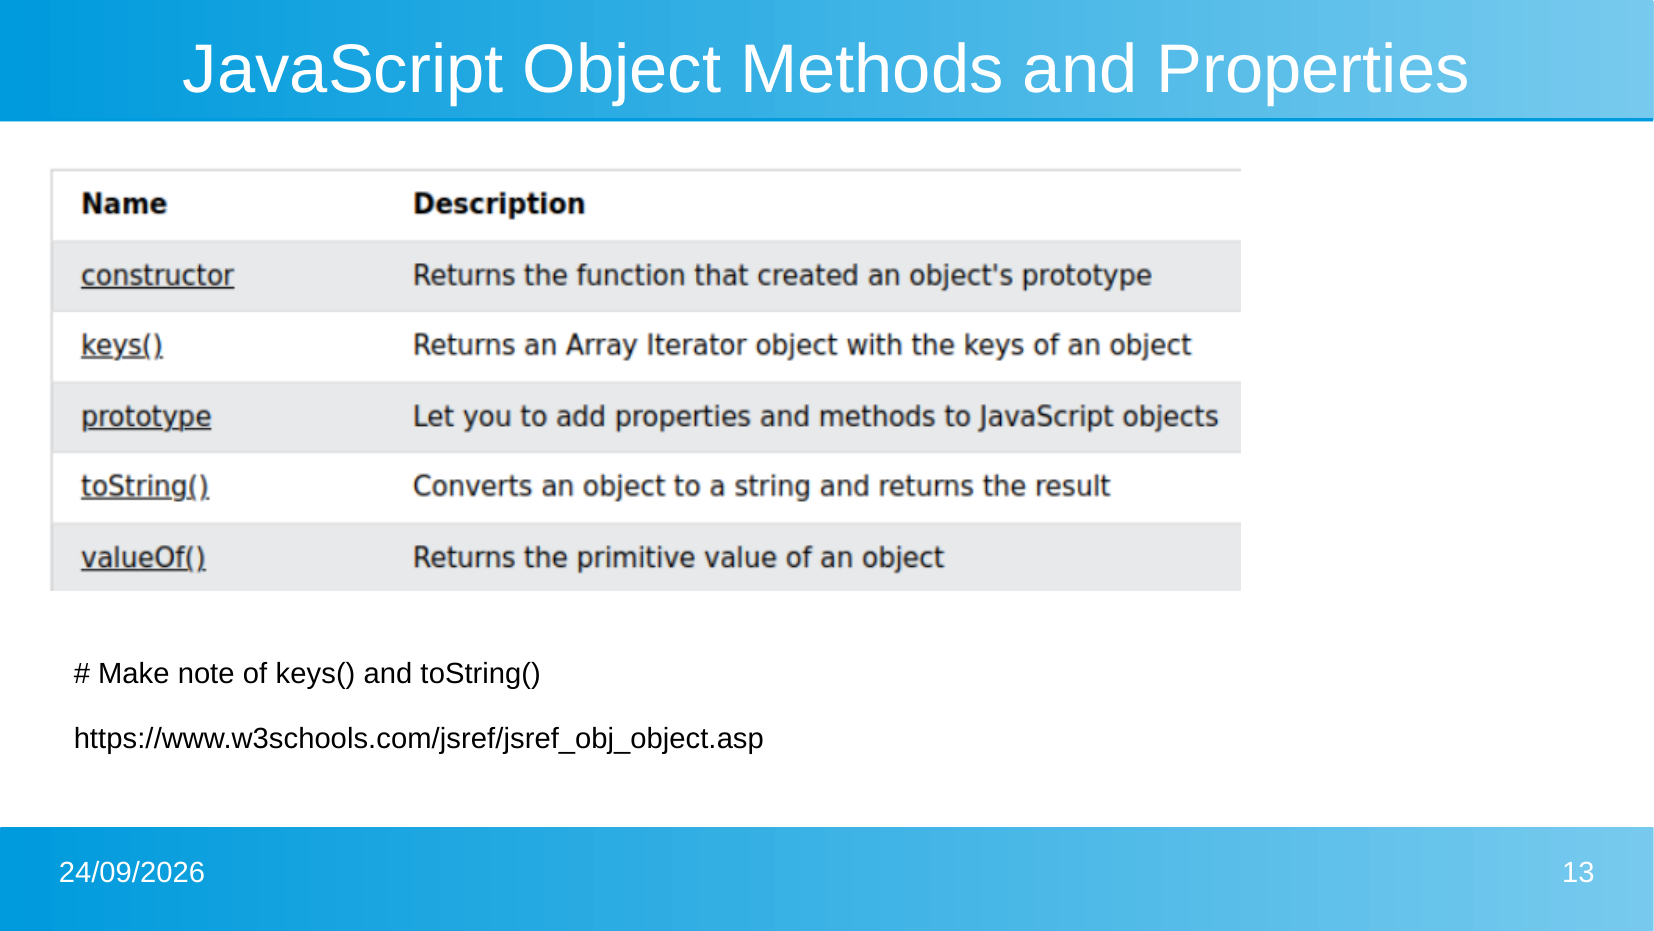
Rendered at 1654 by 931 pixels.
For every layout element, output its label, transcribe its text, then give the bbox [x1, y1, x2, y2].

text_box # Make note of keys() and toString() https://www.w3schools.com/jsref/jsref_obj_object.asp [59, 649, 1447, 828]
title JavaScript Object Methods and Properties [59, 29, 1595, 108]
picture [41, 162, 1241, 591]
